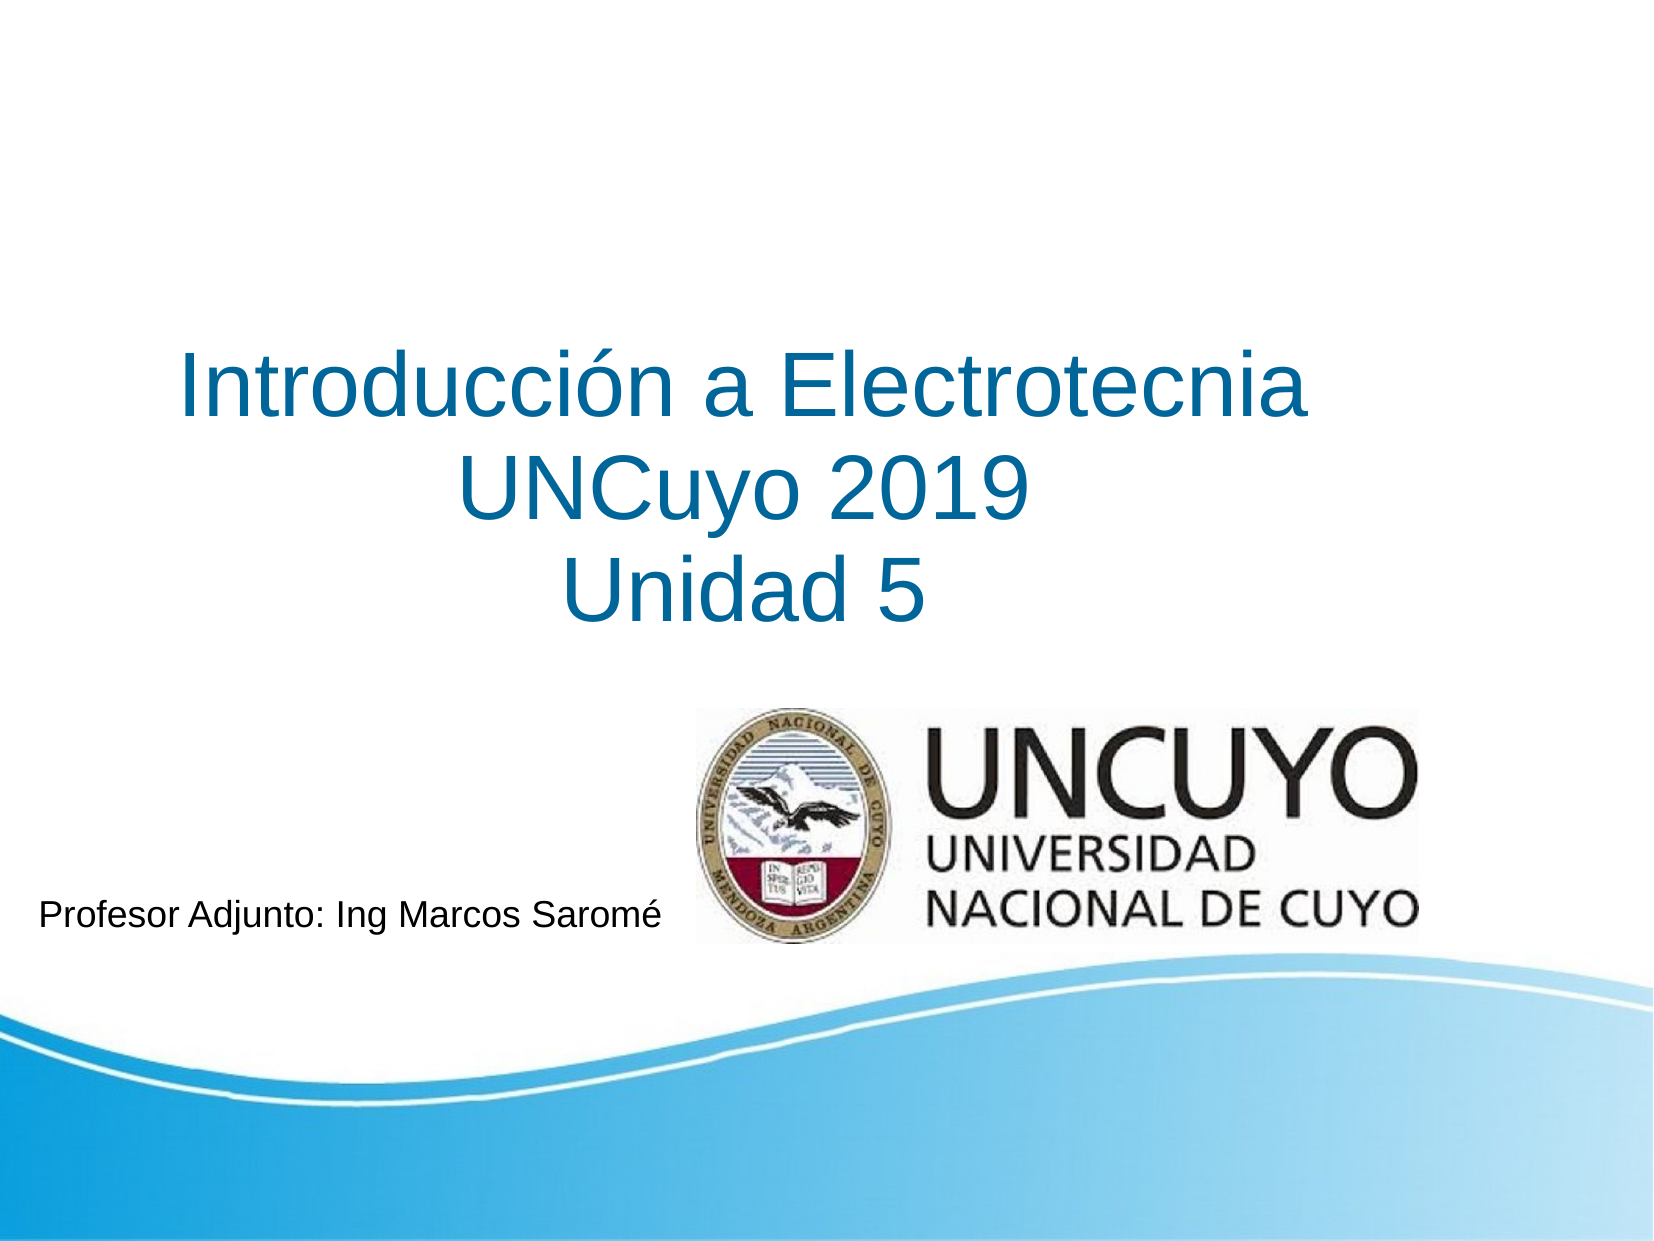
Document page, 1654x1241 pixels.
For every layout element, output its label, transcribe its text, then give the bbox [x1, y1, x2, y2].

picture [696, 708, 1419, 944]
title Introducción a Electrotecnia UNCuyo 2019 Unidad 5 [0, 333, 1489, 642]
text_box Profesor Adjunto: Ing Marcos Saromé [23, 885, 709, 985]
picture [0, 952, 1654, 1241]
